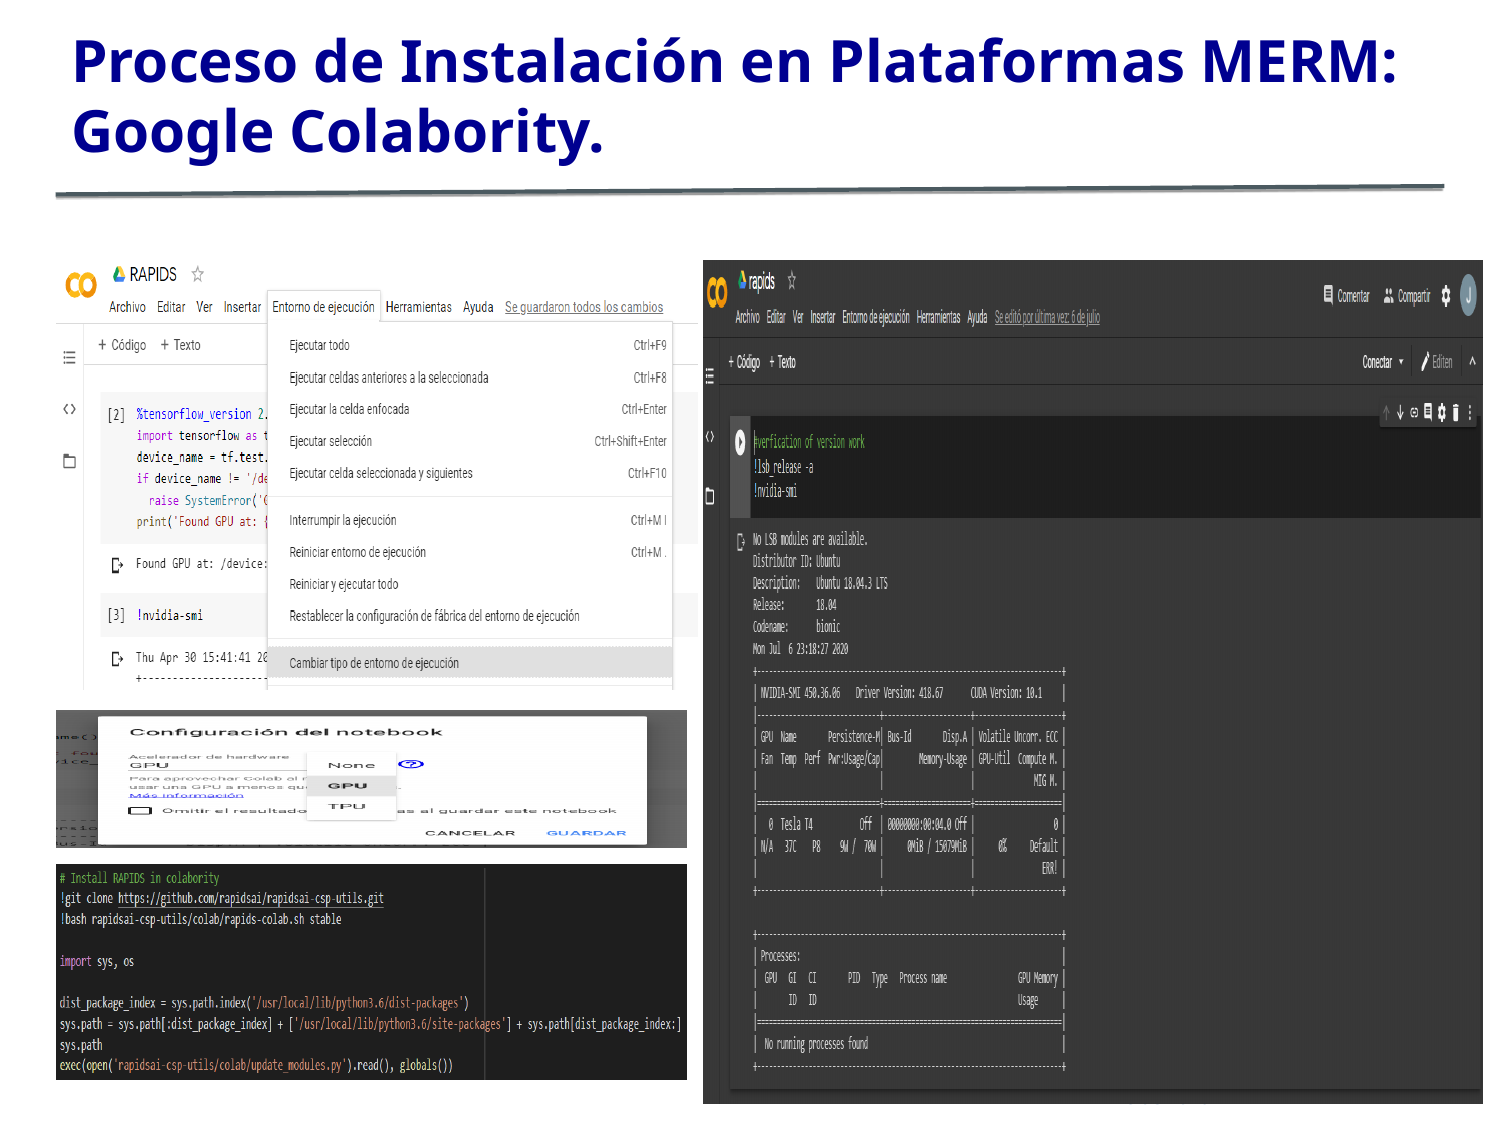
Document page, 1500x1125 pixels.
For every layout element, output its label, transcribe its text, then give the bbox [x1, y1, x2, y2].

picture [56, 260, 698, 690]
picture [703, 260, 1483, 1104]
title Proceso de Instalación en Plataformas MERM: Google Colabority. [56, 45, 1442, 143]
picture [56, 710, 687, 848]
picture [56, 864, 687, 1080]
